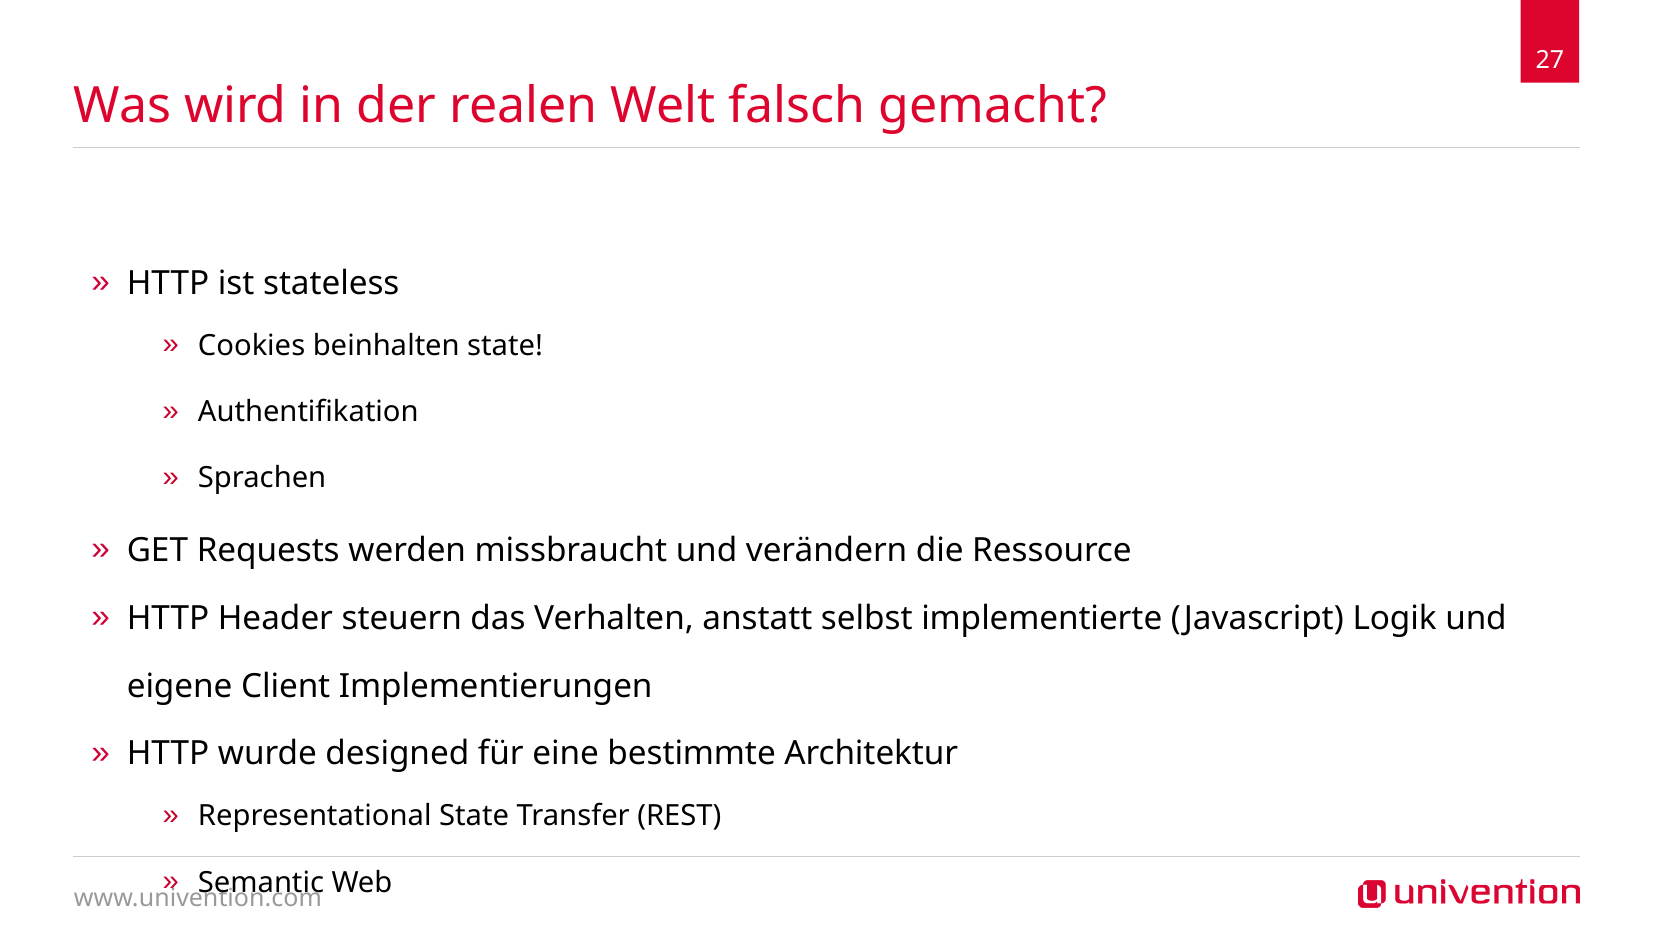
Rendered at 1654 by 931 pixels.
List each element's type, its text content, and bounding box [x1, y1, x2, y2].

title Was wird in der realen Welt falsch gemacht? [73, 59, 1580, 148]
list HTTP ist stateless Cookies beinhalten state! Authentifikation Sprachen GET Requests werden missbraucht und verändern die Ressource HTTP Header steuern das Verhalten, anstatt selbst implementierte (Javascript) Logik und eigene Client Implementierungen HTTP wurde designed für eine bestimmte Architektur Representational State Transfer (REST) Semantic Web [73, 236, 1580, 827]
picture [1358, 879, 1580, 908]
